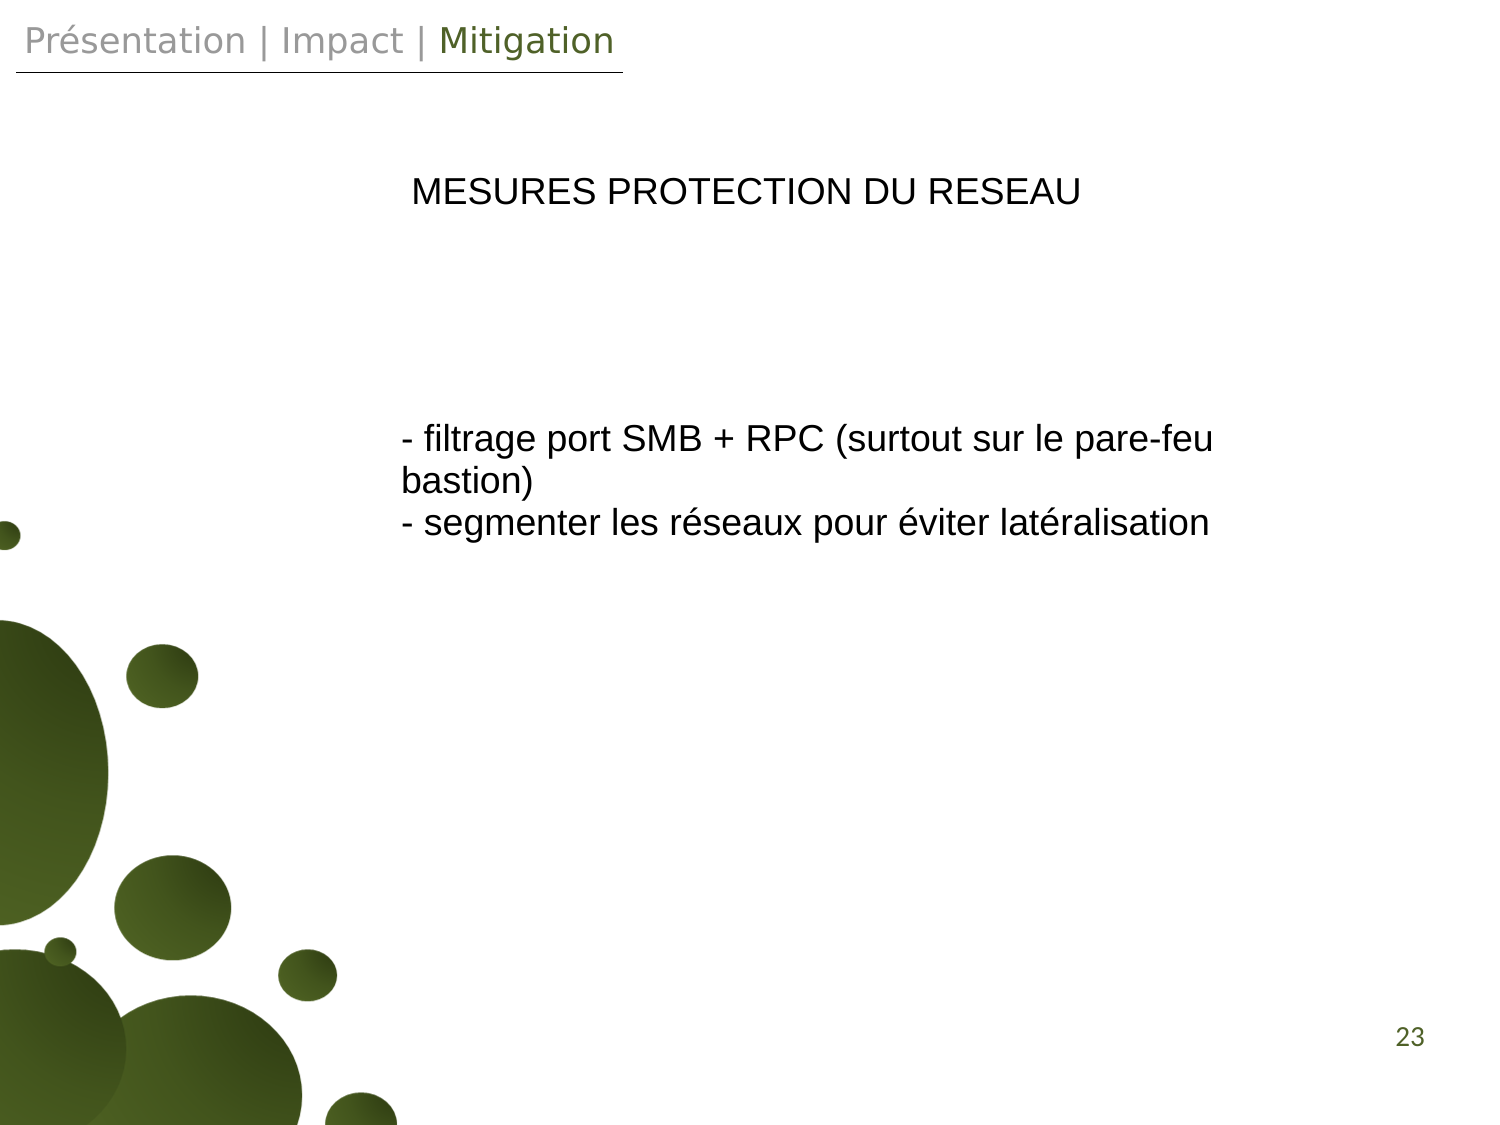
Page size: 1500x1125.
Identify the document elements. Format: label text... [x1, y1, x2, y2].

text_box Présentation | Impact | Mitigation [9, 13, 656, 73]
text_box MESURES PROTECTION DU RESEAU [396, 163, 1104, 221]
picture [0, 520, 398, 1125]
text_box - filtrage port SMB + RPC (surtout sur le pare-feu bastion) - segmenter les réseaux pour éviter latéralisation [386, 409, 1289, 593]
